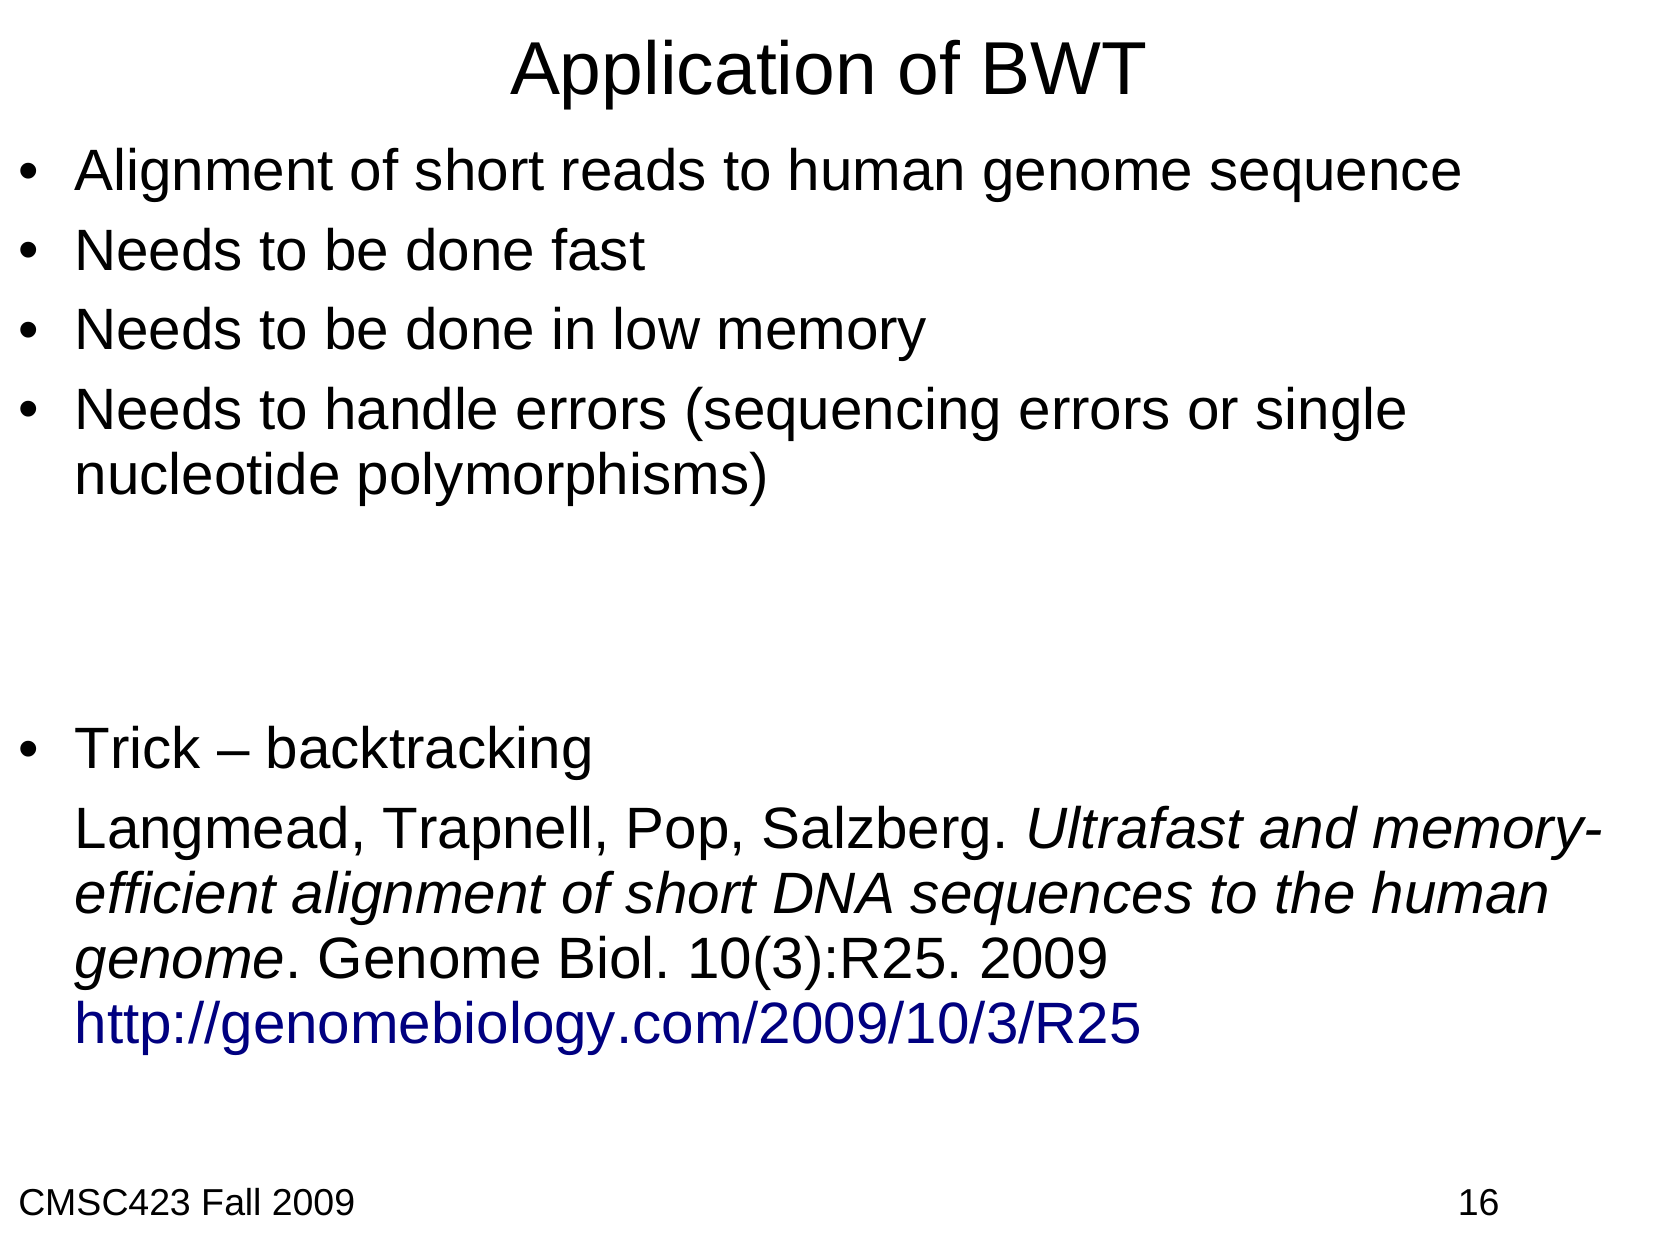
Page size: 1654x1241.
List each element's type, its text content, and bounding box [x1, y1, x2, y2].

list Alignment of short reads to human genome sequence Needs to be done fast Needs to be done in low memory Needs to handle errors (sequencing errors or single nucleotide polymorphisms) Trick – backtracking Langmead, Trapnell, Pop, Salzberg. Ultrafast and memory-efficient alignment of short DNA sequences to the human genome. Genome Biol. 10(3):R25. 2009 http://genomebiology.com/2009/10/3/R25 [18, 137, 1637, 1167]
title Application of BWT [21, 18, 1637, 120]
